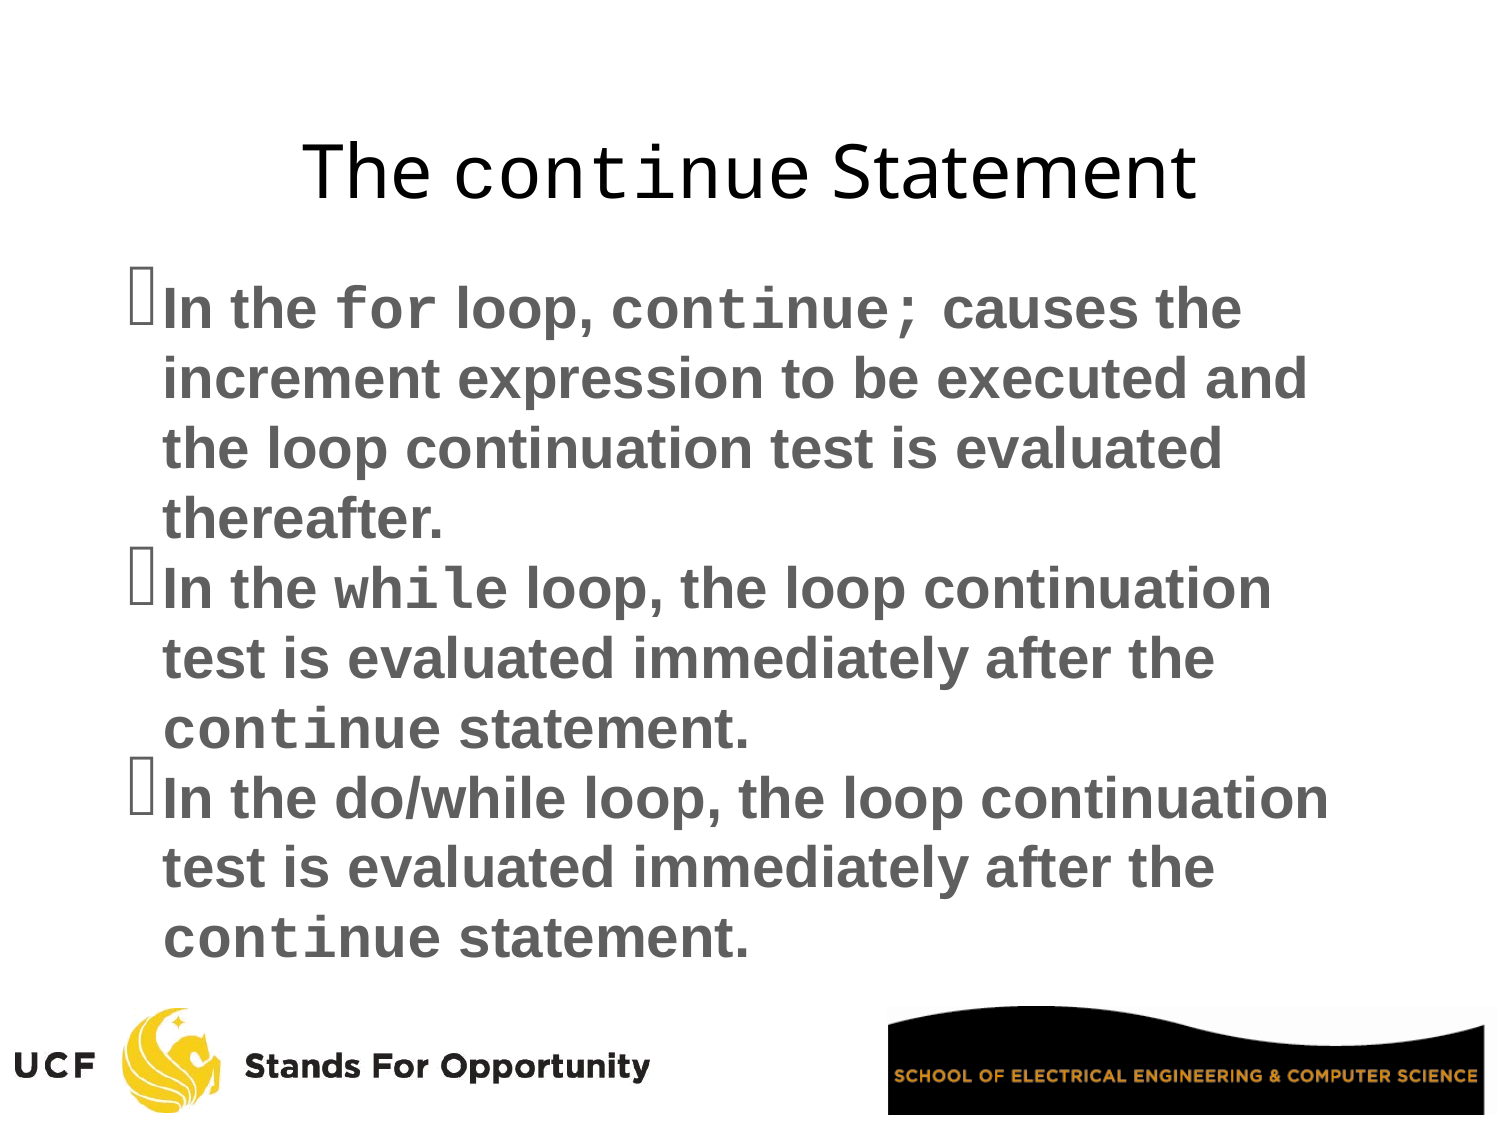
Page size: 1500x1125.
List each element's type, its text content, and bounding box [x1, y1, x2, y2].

picture [15, 1008, 650, 1113]
picture [887, 1006, 1497, 1115]
text_box In the for loop, continue; causes the increment expression to be executed and the loop continuation test is evaluated thereafter. In the while loop, the loop continuation test is evaluated immediately after the continue statement. In the do/while loop, the loop continuation test is evaluated immediately after the continue statement. [112, 262, 1400, 1063]
text_box The continue Statement [112, 74, 1388, 262]
